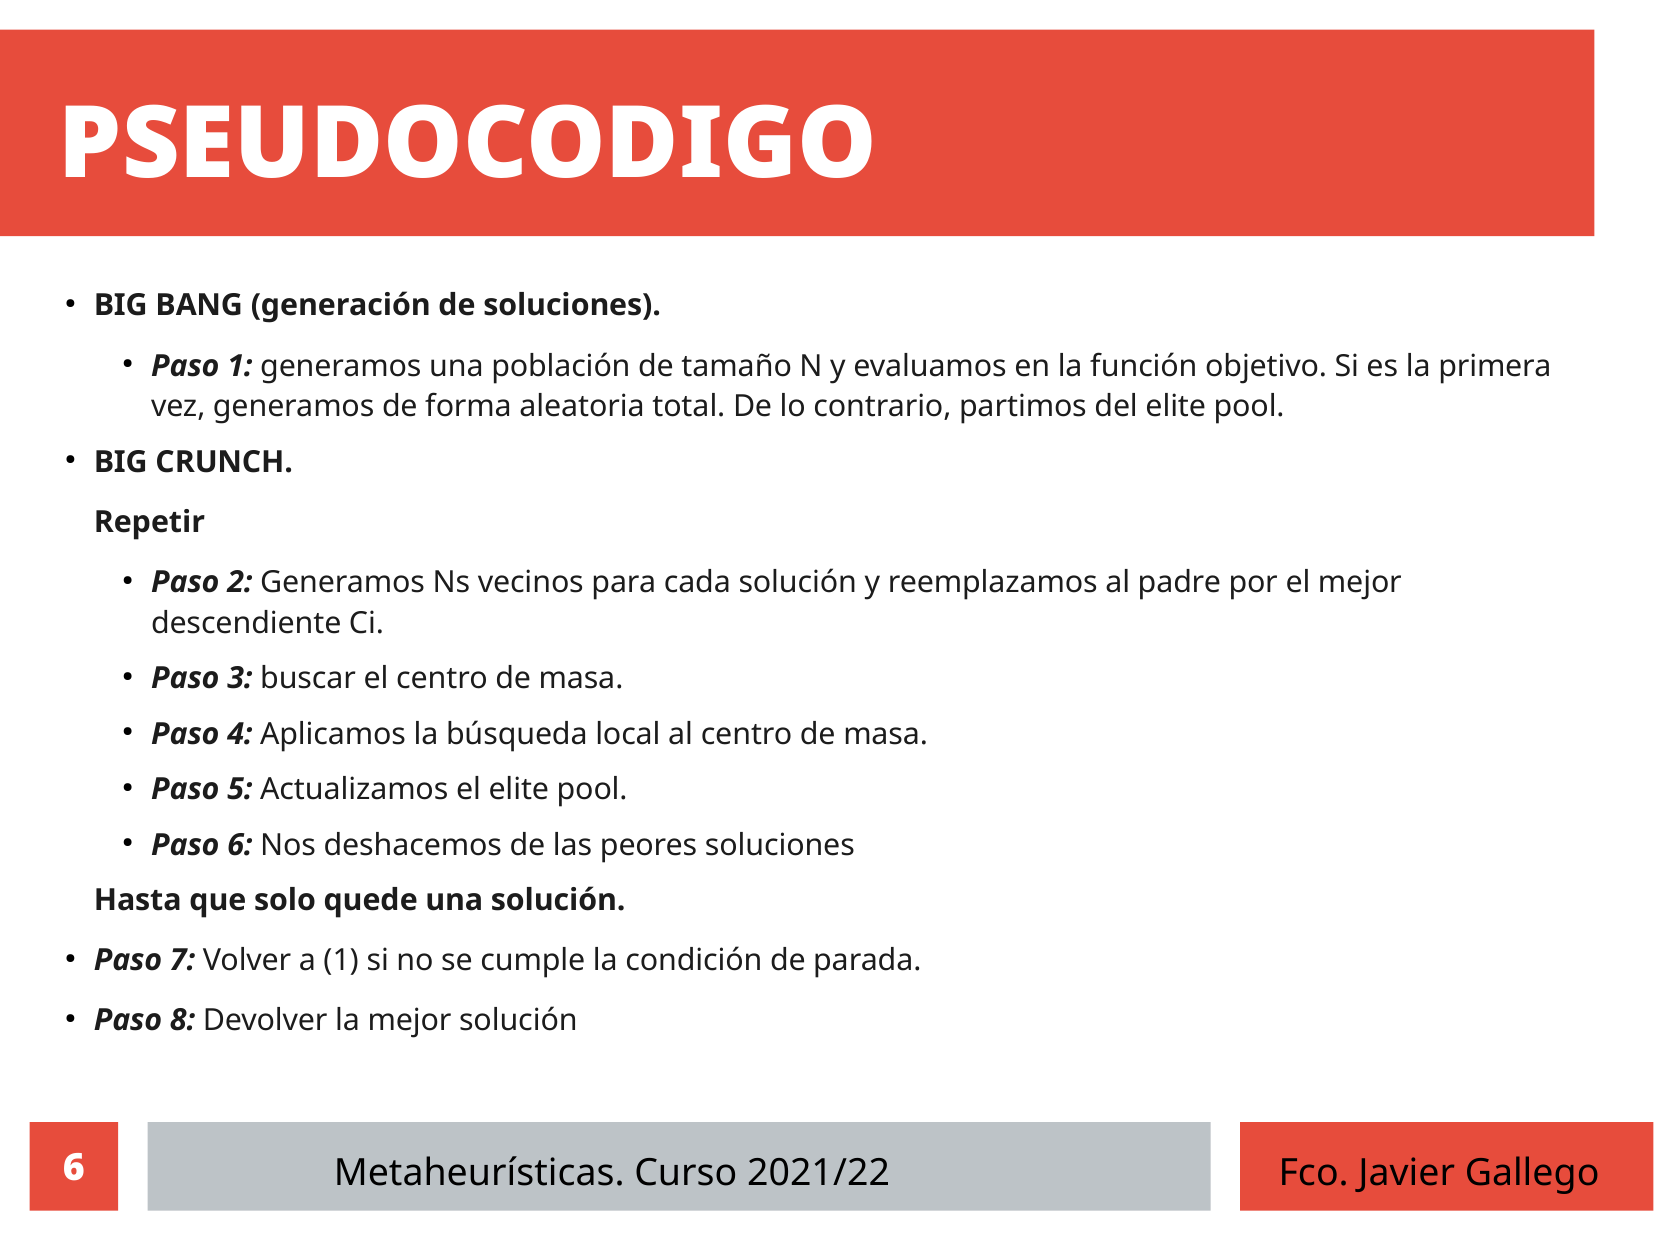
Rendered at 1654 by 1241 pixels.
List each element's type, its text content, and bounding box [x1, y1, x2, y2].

title PSEUDOCODIGO [59, 59, 1595, 207]
text_box Metaheurísticas. Curso 2021/22 [318, 1138, 1347, 1197]
list BIG BANG (generación de soluciones). Paso 1: generamos una población de tamaño N y evaluamos en la función objetivo. Si es la primera vez, generamos de forma aleatoria total. De lo contrario, partimos del elite pool. BIG CRUNCH. Repetir Paso 2: Generamos Ns vecinos para cada solución y reemplazamos al padre por el mejor descendiente Ci. Paso 3: buscar el centro de masa. Paso 4: Aplicamos la búsqueda local al centro de masa. Paso 5: Actualizamos el elite pool. Paso 6: Nos deshacemos de las peores soluciones Hasta que solo quede una solución. Paso 7: Volver a (1) si no se cumple la condición de parada. Paso 8: Devolver la mejor solución [64, 283, 1571, 1052]
text_box Fco. Javier Gallego [1347, 1138, 1642, 1197]
